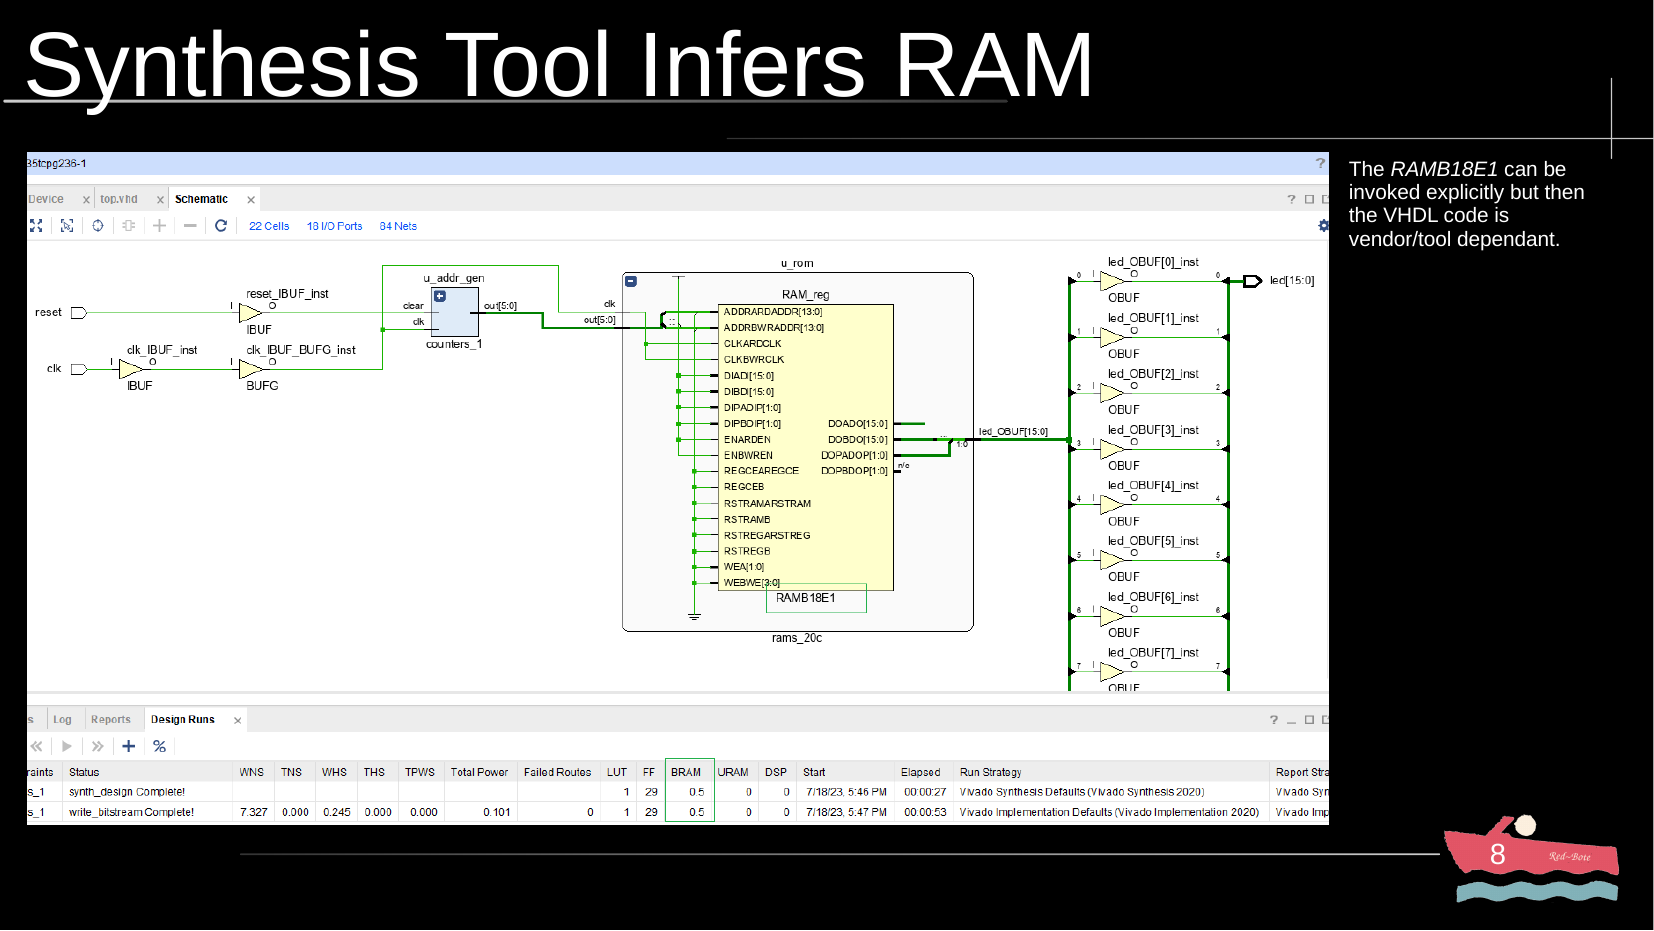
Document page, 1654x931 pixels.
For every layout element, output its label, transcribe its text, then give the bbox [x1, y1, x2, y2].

picture [27, 152, 1329, 826]
picture [1440, 807, 1625, 908]
title Synthesis Tool Infers RAM [23, 11, 1589, 119]
text_box The RAMB18E1 can be invoked explicitly but then the VHDL code is vendor/tool dependant. [1334, 150, 1613, 576]
